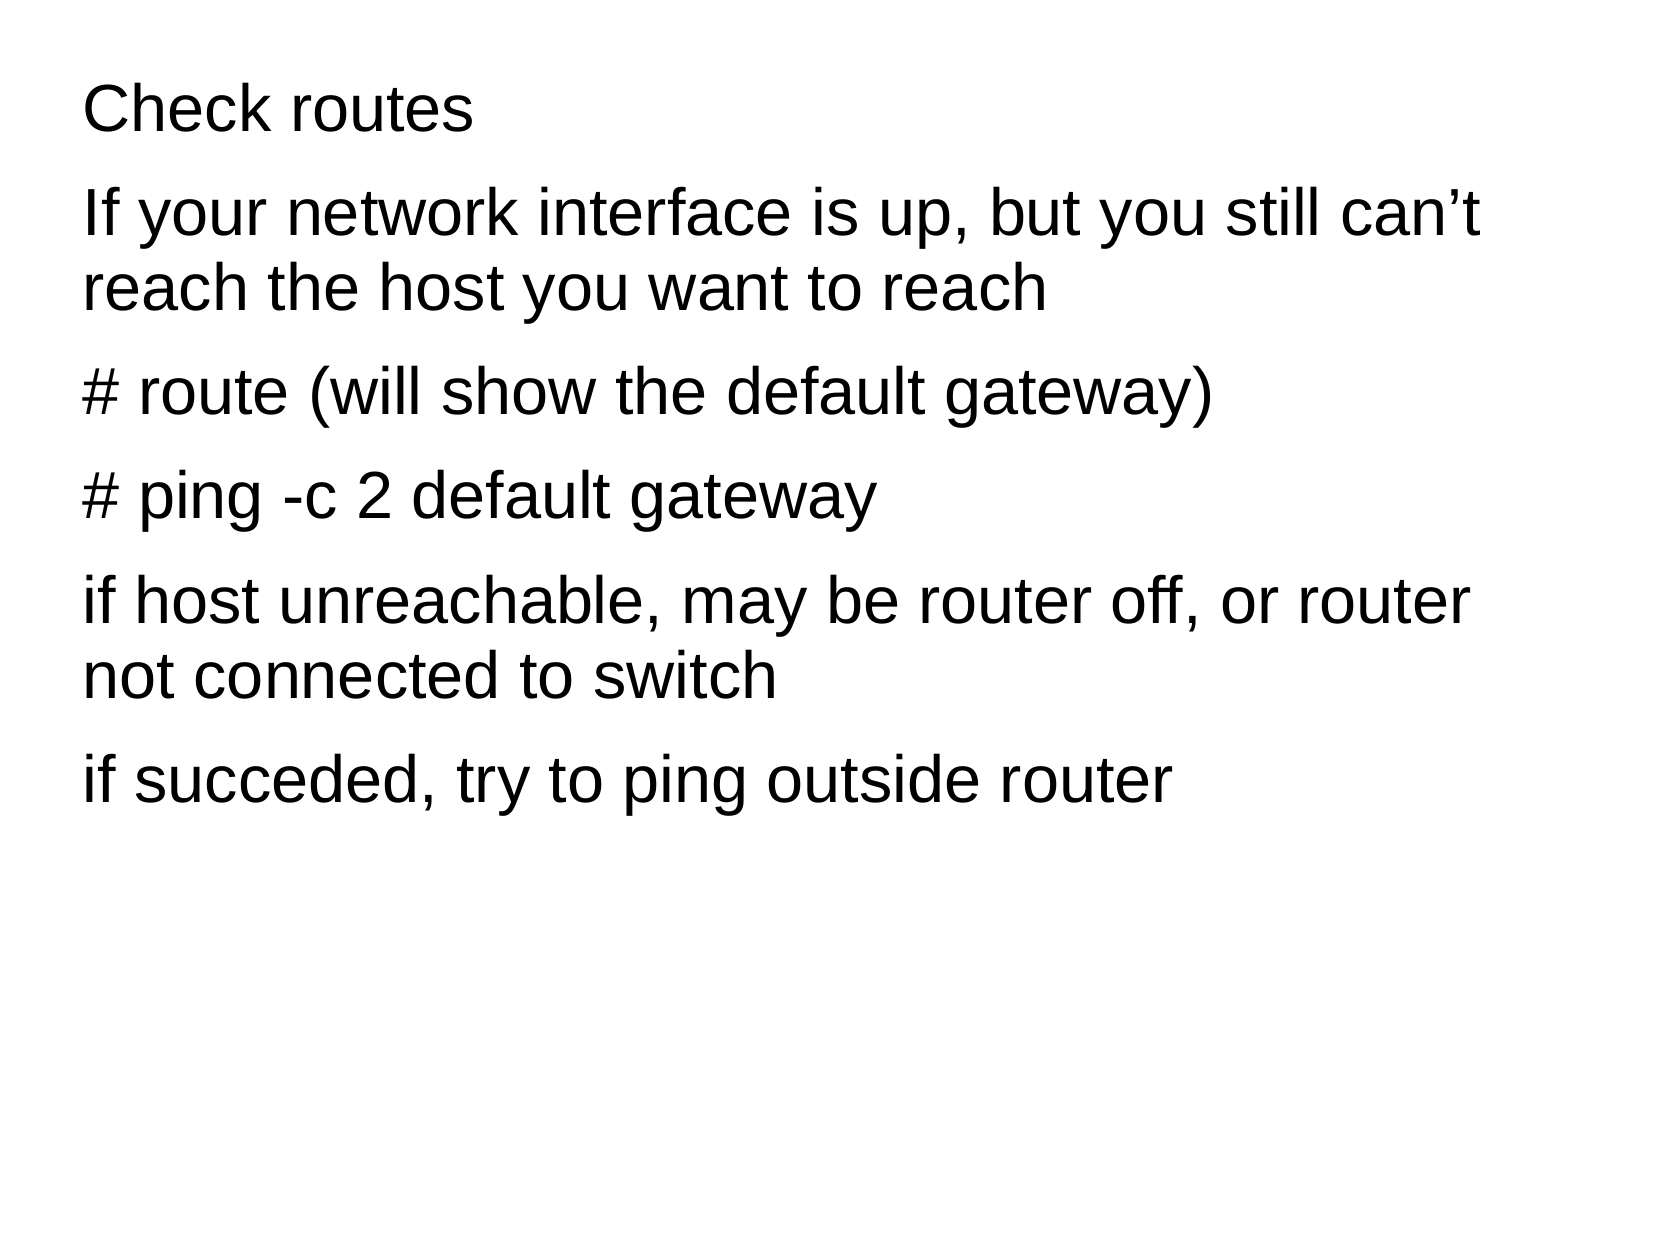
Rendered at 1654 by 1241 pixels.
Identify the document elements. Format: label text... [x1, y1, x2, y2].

list Check routes If your network interface is up, but you still can’t reach the host you want to reach # route (will show the default gateway) # ping -c 2 default gateway if host unreachable, may be router off, or router not connected to switch if succeded, try to ping outside router [82, 70, 1571, 1111]
